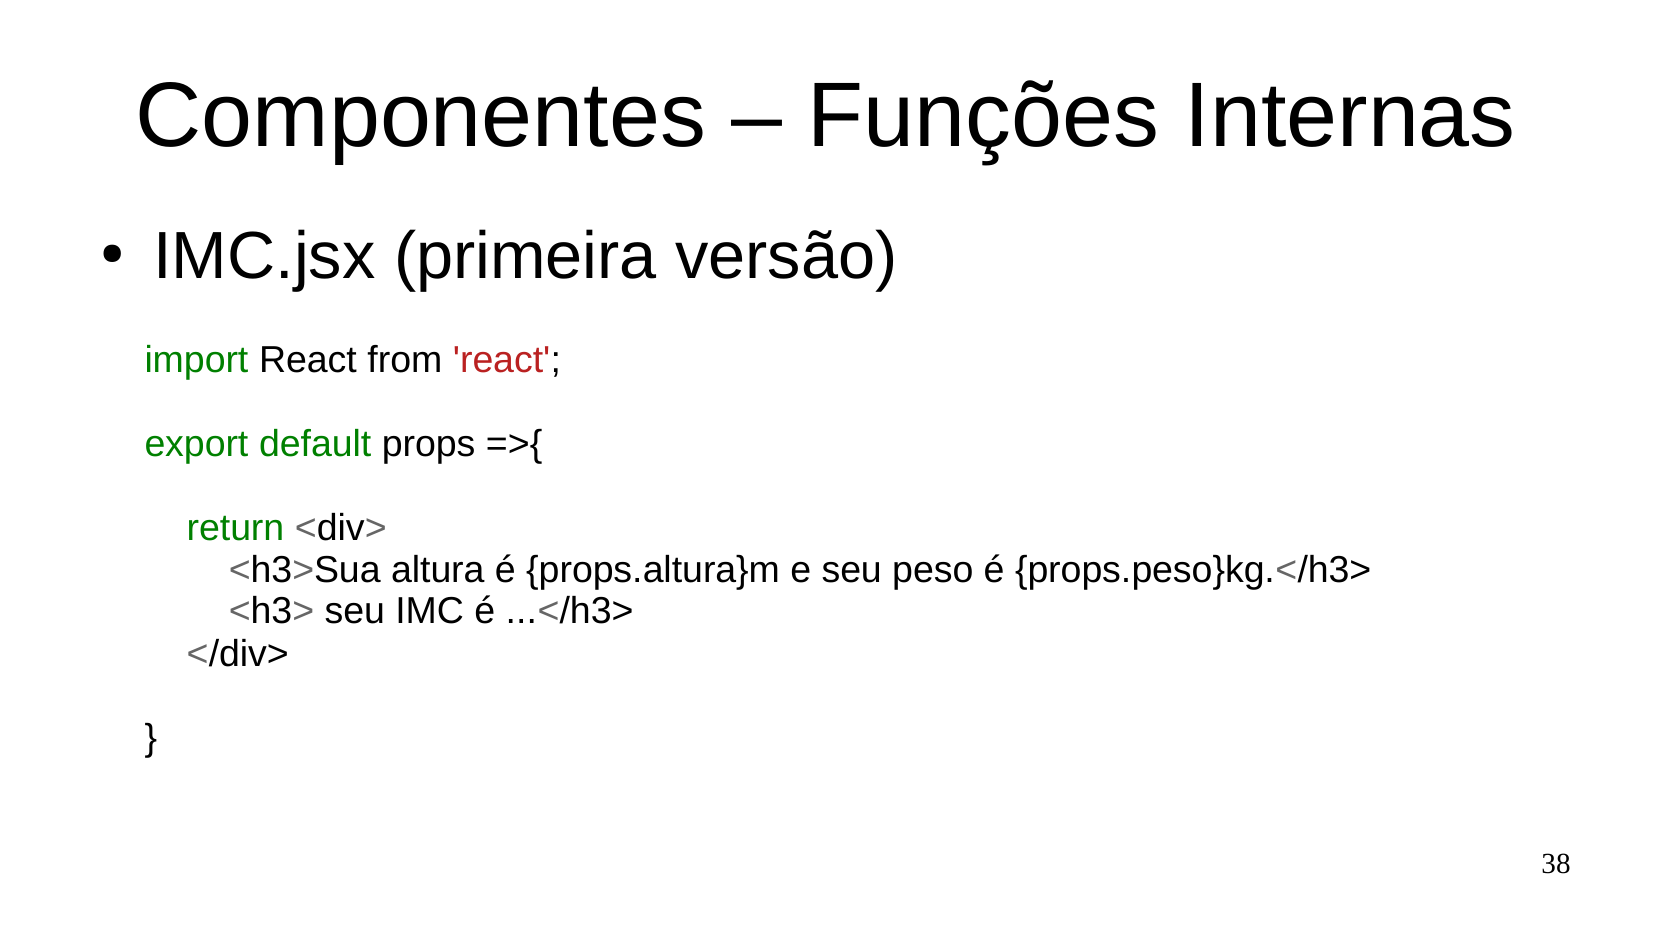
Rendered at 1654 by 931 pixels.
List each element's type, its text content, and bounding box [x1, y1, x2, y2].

title Componentes – Funções Internas [82, 37, 1571, 193]
list IMC.jsx (primeira versão) [82, 217, 1571, 758]
text_box import React from 'react'; export default props =>{ return <div> <h3>Sua altura é {props.altura}m e seu peso é {props.peso}kg.</h3> <h3> seu IMC é ...</h3> </div> } [129, 330, 1512, 808]
